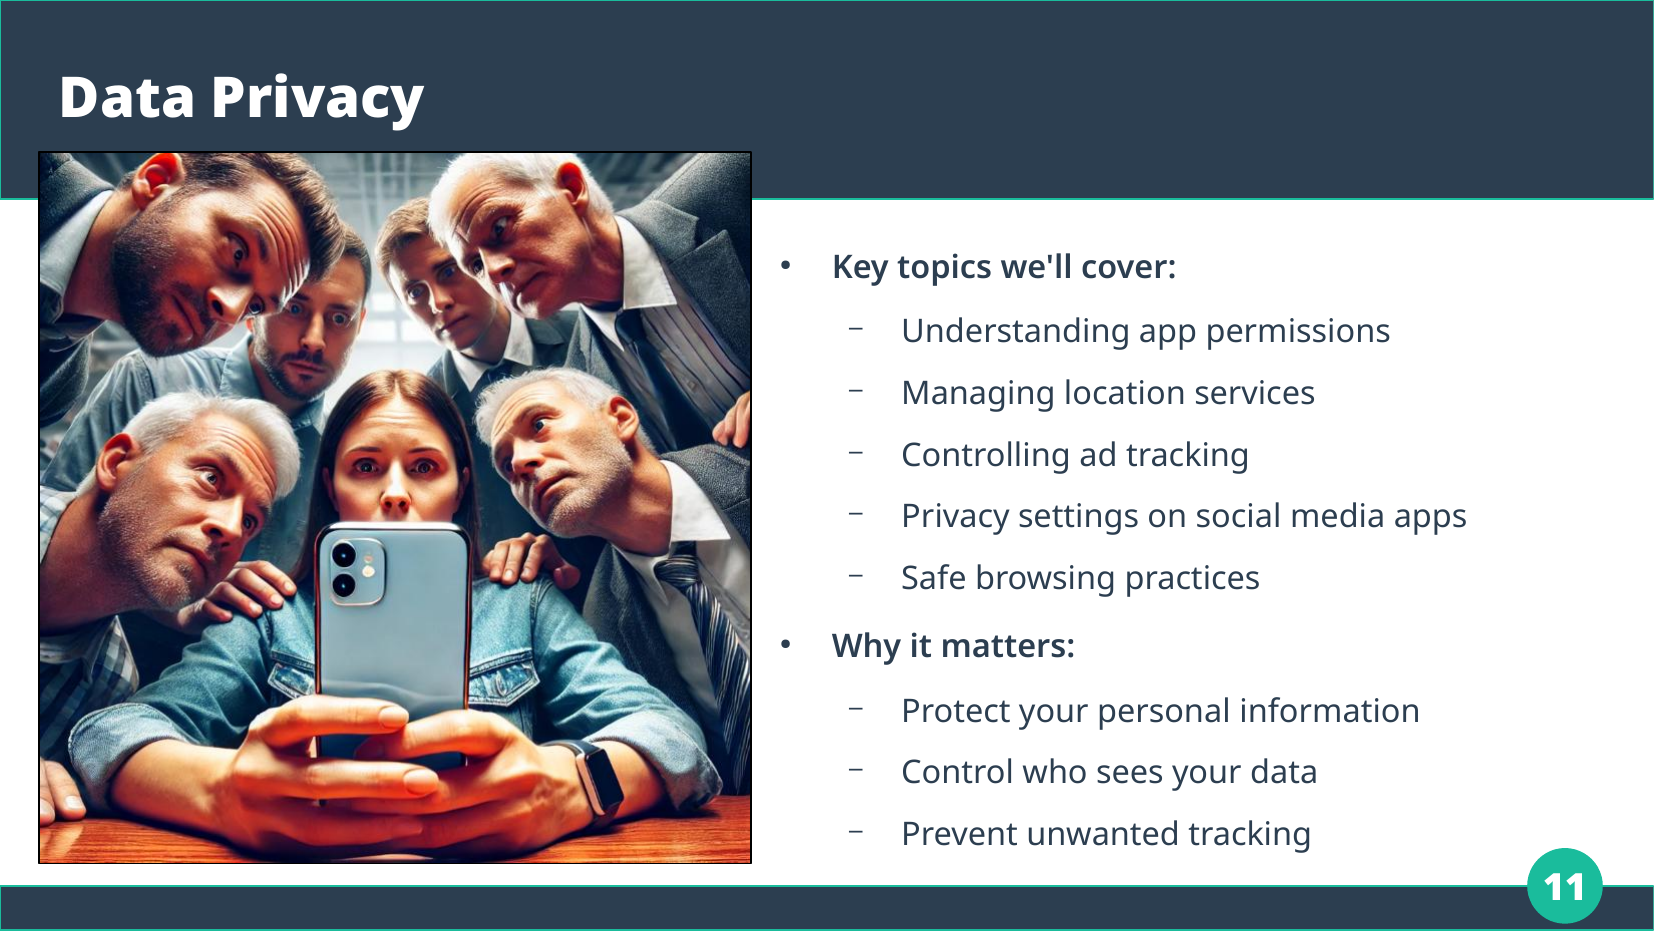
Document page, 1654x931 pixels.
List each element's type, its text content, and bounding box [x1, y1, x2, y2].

list Key topics we'll cover: Understanding app permissions Managing location services Controlling ad tracking Privacy settings on social media apps Safe browsing practices Why it matters: Protect your personal information Control who sees your data Prevent unwanted tracking [762, 243, 1613, 864]
picture [40, 152, 751, 863]
title Data Privacy [59, 37, 1595, 156]
